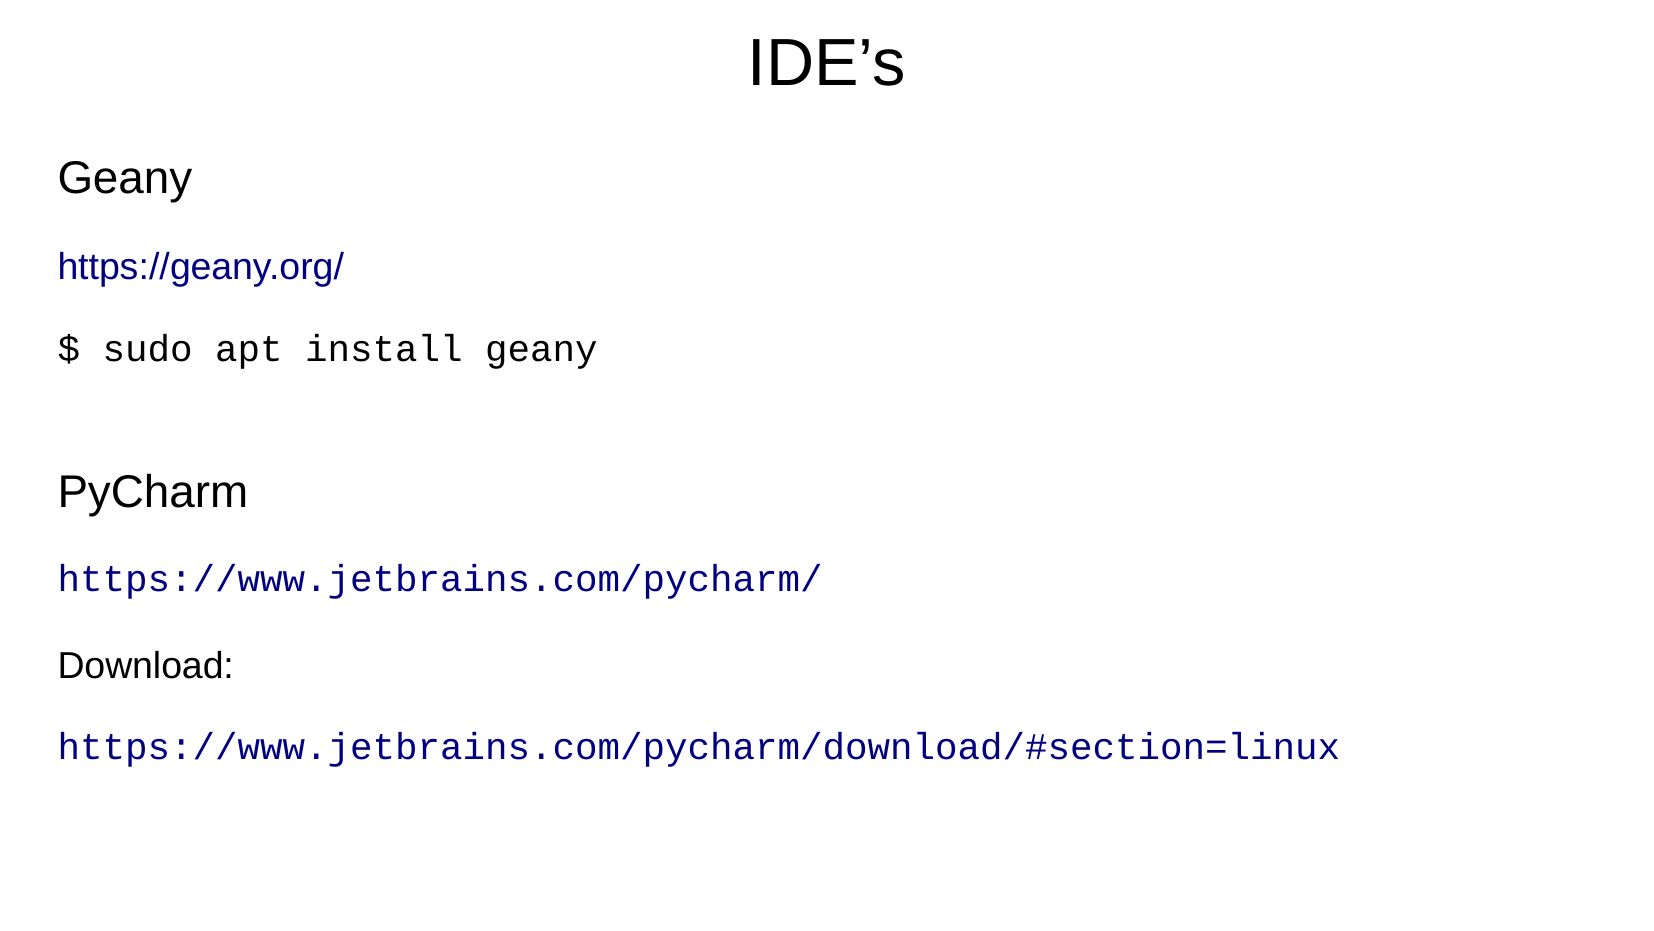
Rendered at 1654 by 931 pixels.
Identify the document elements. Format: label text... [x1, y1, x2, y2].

text_box Geany https://geany.org/ $ sudo apt install geany PyCharm https://www.jetbrains.com/pycharm/ Download: https://www.jetbrains.com/pycharm/download/#section=linux [42, 144, 1596, 906]
title IDE’s [82, 24, 1571, 100]
